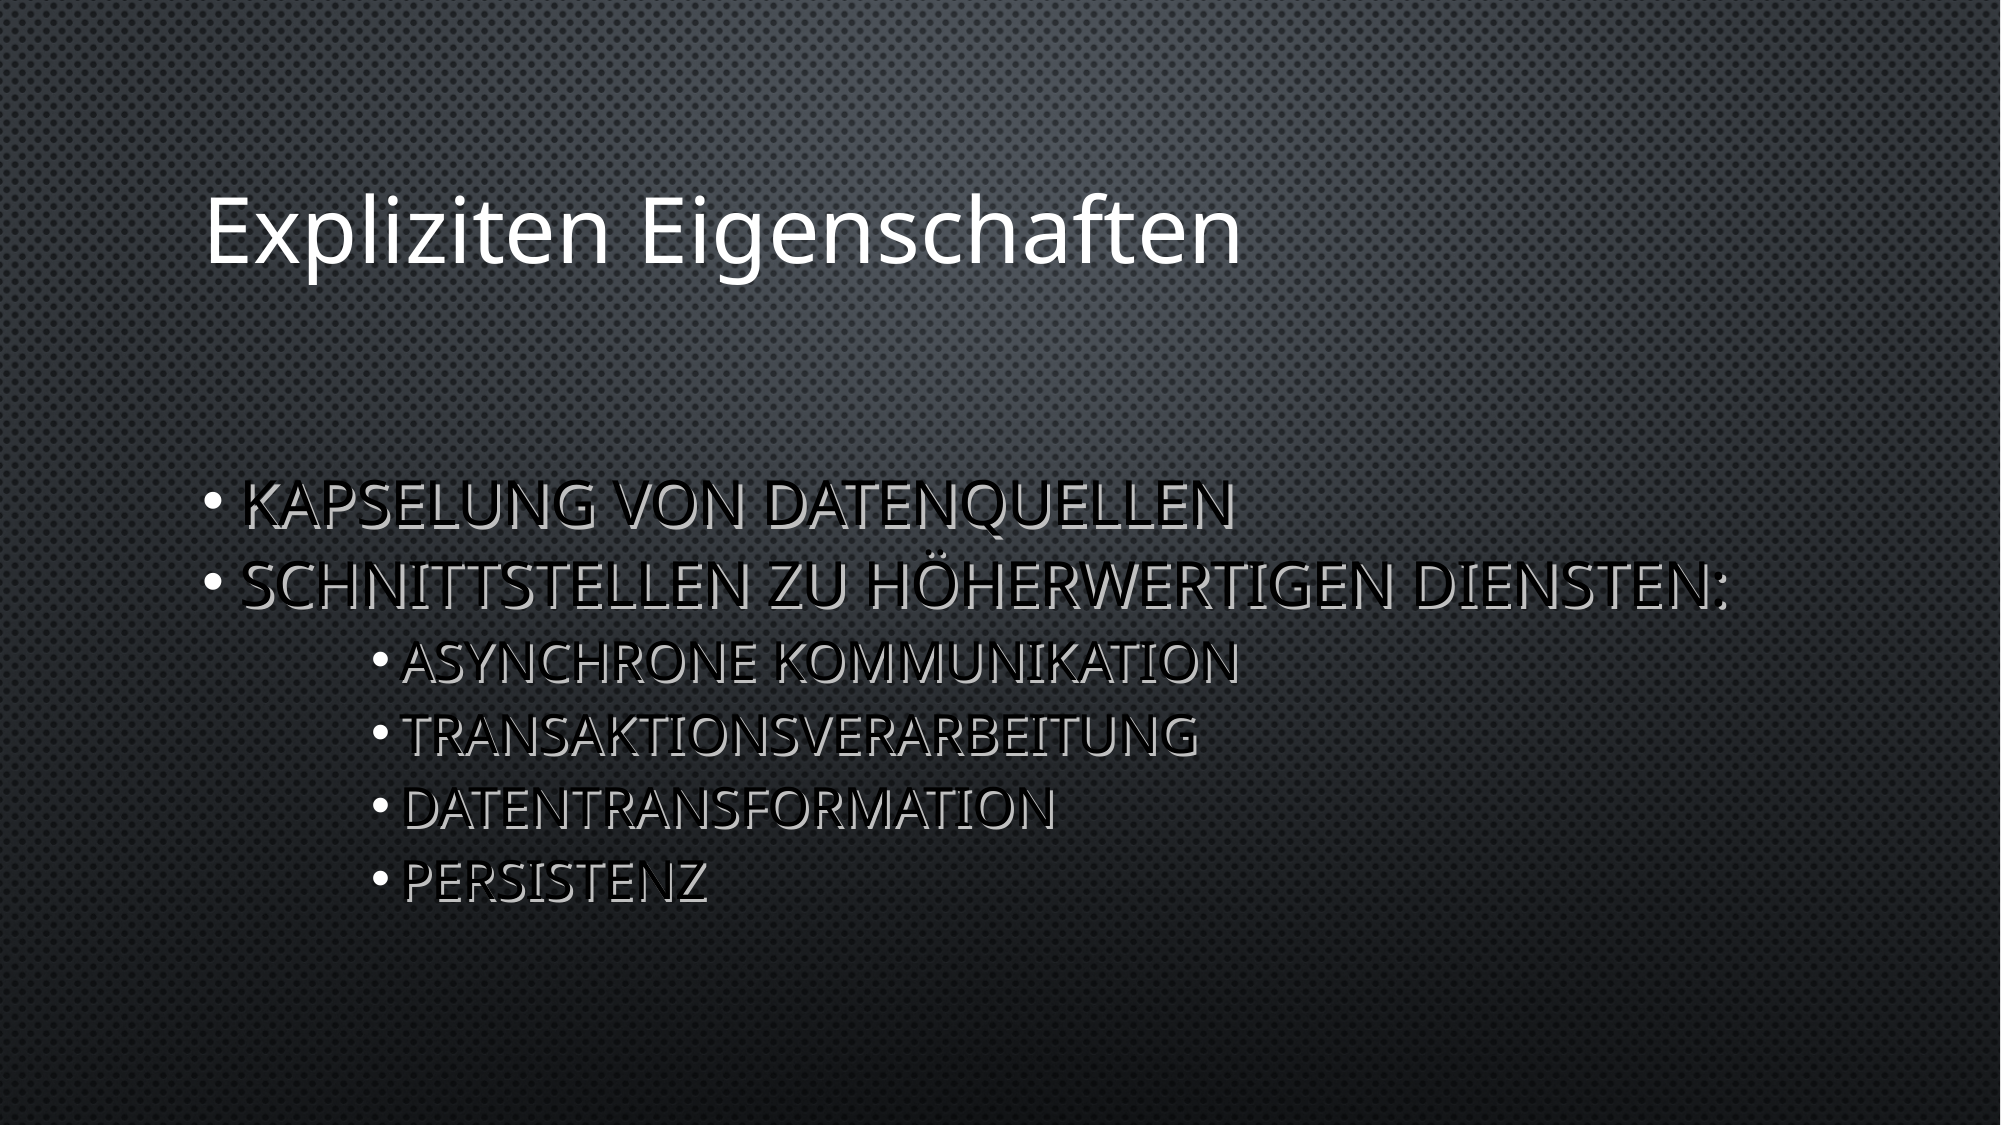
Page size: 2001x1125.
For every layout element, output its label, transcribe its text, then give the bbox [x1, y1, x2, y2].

title Expliziten Eigenschaften [187, 99, 1813, 413]
list Kapselung von Datenquellen Schnittstellen zu höherwertigen Diensten: Asynchrone Kommunikation Transaktionsverarbeitung Datentransformation Persistenz [187, 437, 1813, 950]
